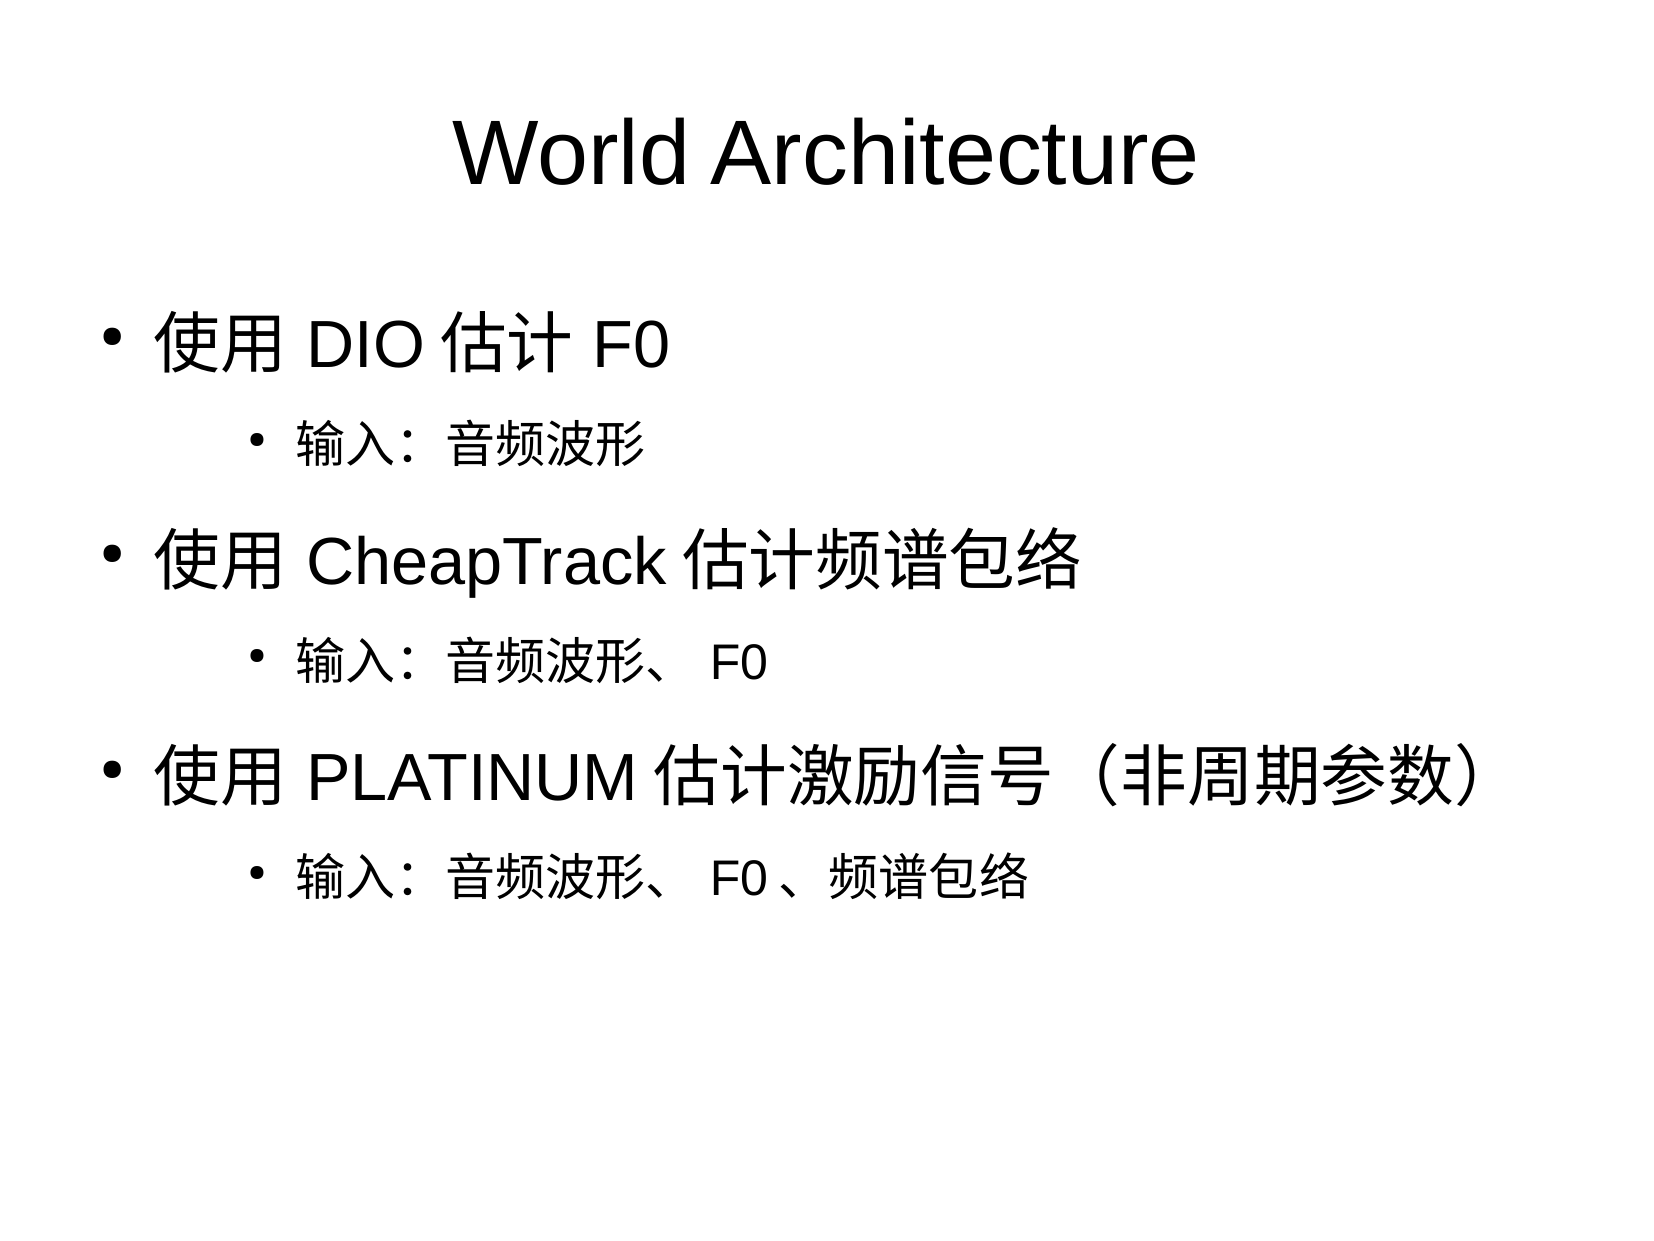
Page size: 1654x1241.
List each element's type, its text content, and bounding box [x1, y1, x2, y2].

title World Architecture [82, 49, 1571, 257]
list 使用DIO估计F0 输入：音频波形 使用CheapTrack估计频谱包络 输入：音频波形、F0 使用PLATINUM估计激励信号（非周期参数） 输入：音频波形、F0、频谱包络 [82, 290, 1571, 1126]
